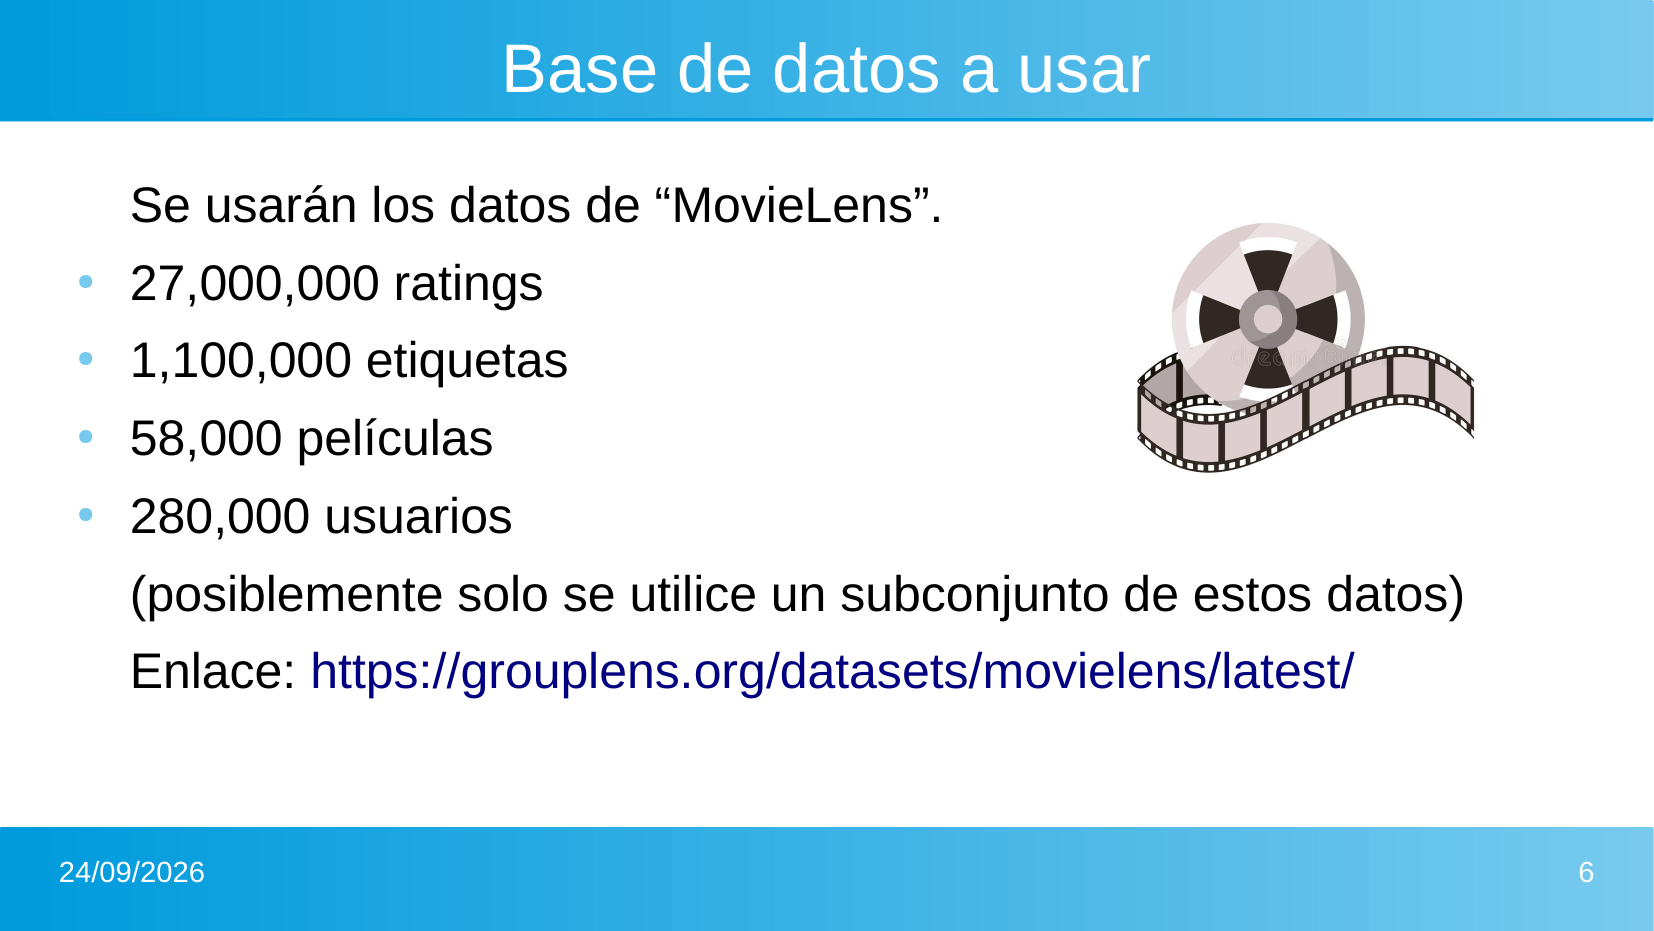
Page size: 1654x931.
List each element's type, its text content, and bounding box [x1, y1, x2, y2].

list Se usarán los datos de “MovieLens”. 27,000,000 ratings 1,100,000 etiquetas 58,000 películas 280,000 usuarios (posiblemente solo se utilice un subconjunto de estos datos) Enlace: https://grouplens.org/datasets/movielens/latest/ [59, 177, 1595, 768]
picture [1105, 206, 1506, 502]
title Base de datos a usar [59, 29, 1595, 108]
